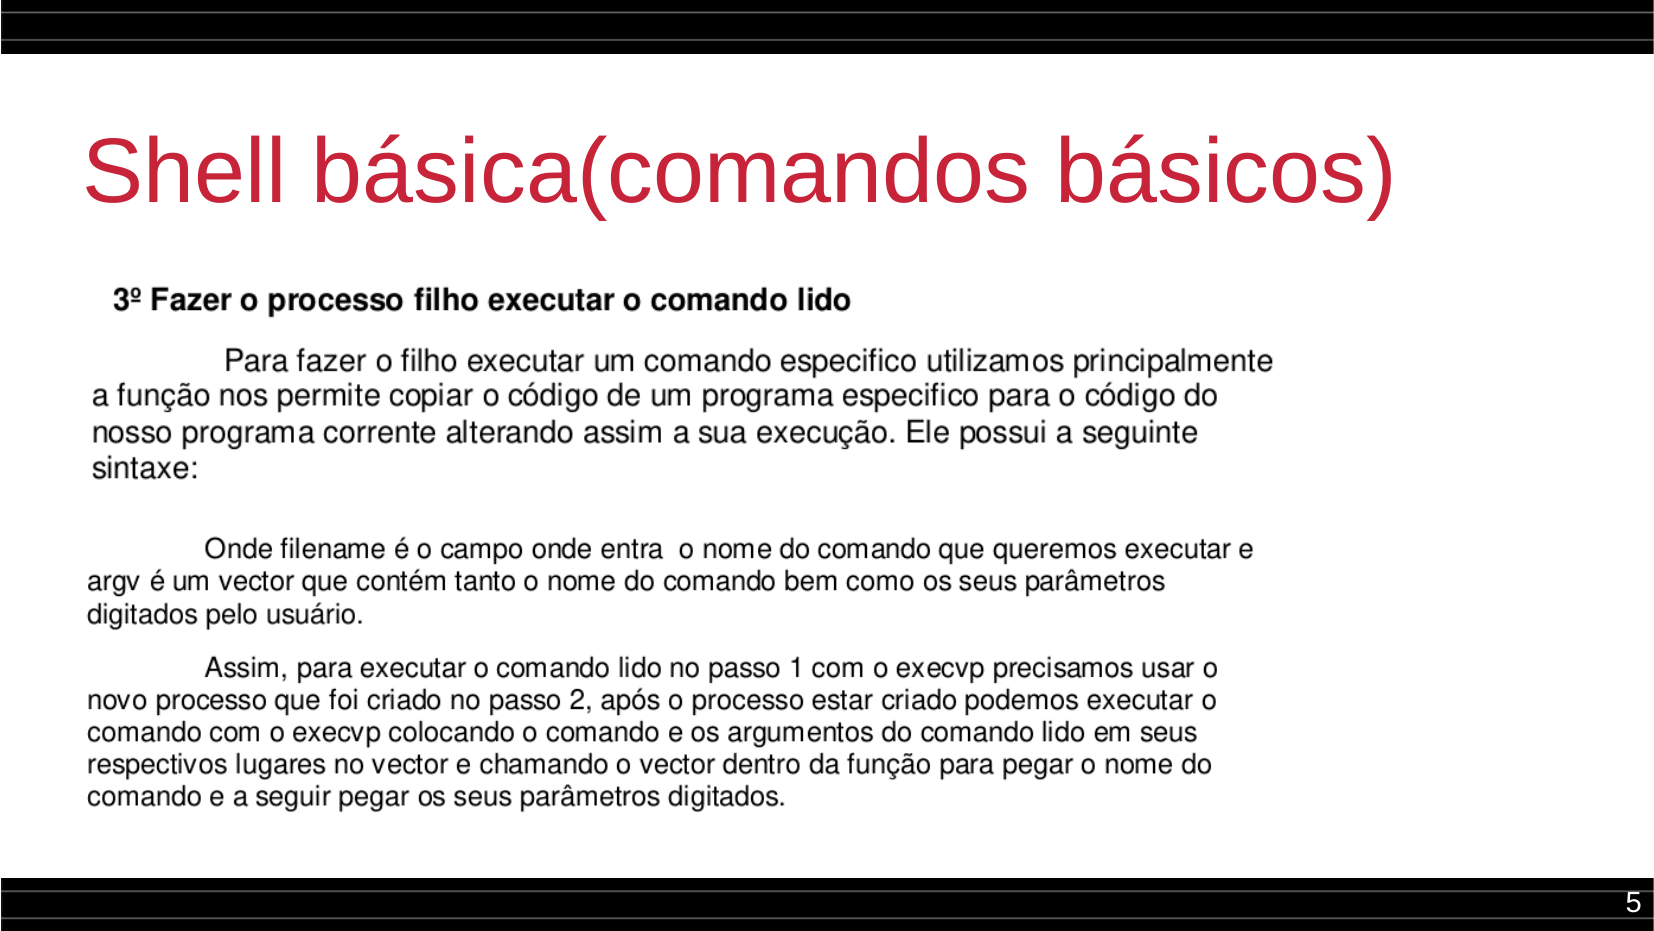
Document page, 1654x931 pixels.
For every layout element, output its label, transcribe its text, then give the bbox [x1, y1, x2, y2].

picture [1, 0, 1654, 54]
title Shell básica(comandos básicos) [82, 92, 1571, 249]
picture [1, 878, 1654, 931]
picture [23, 268, 1312, 827]
